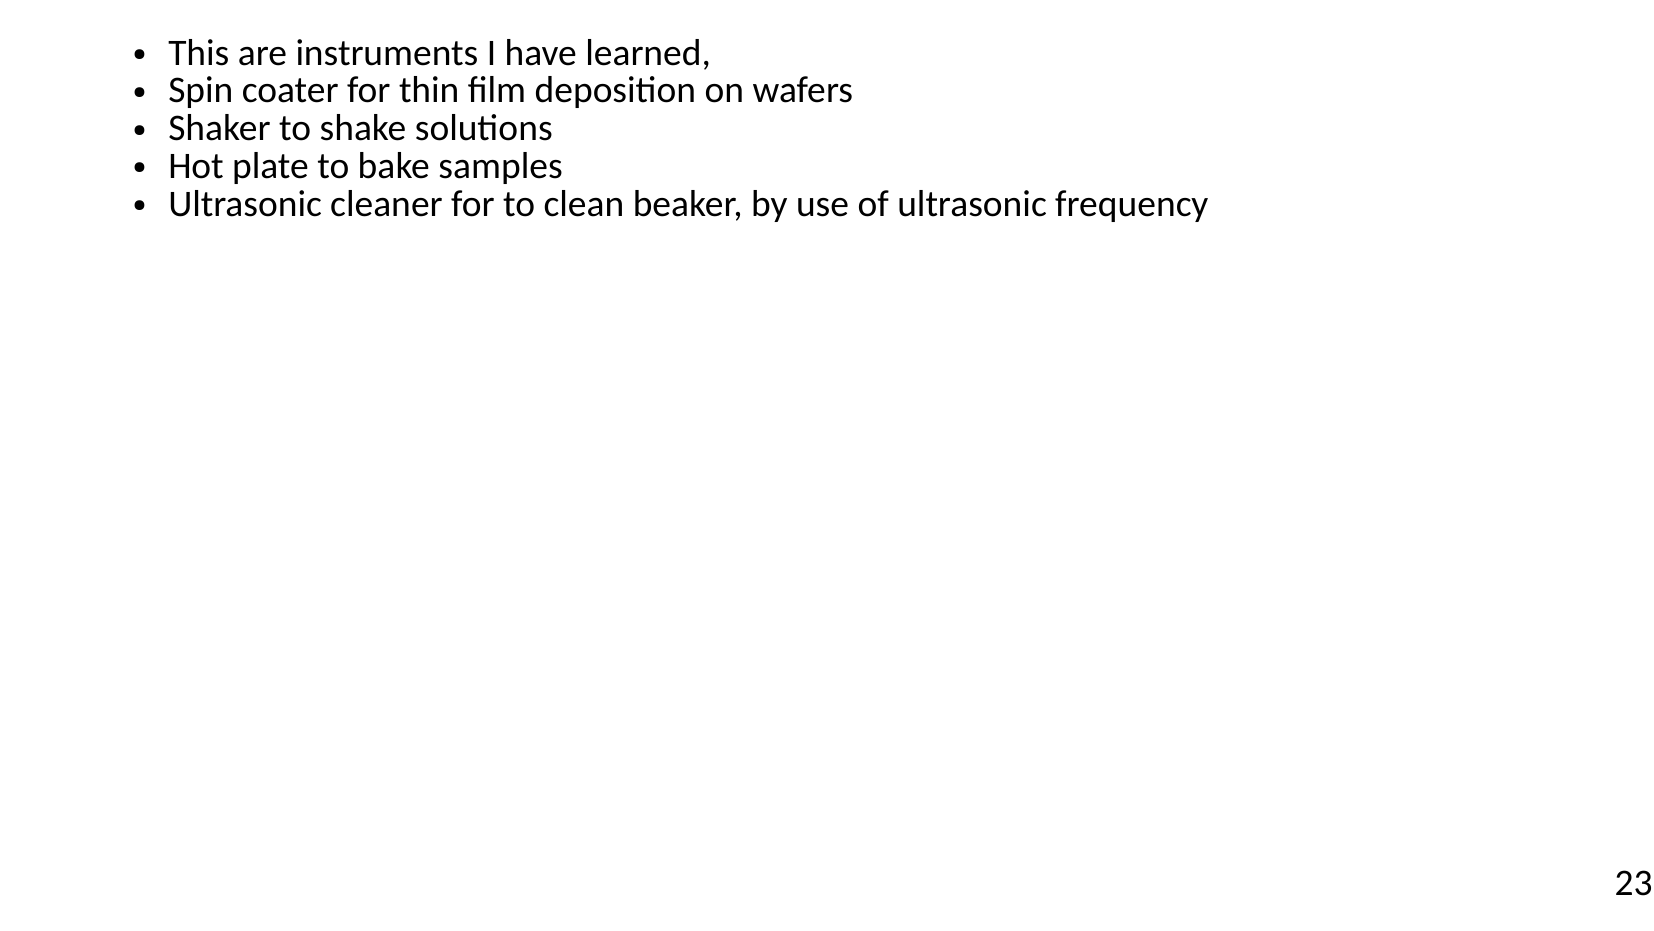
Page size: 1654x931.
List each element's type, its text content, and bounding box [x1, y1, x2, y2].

text_box <number> [1479, 860, 1654, 931]
text_box This are instruments I have learned, Spin coater for thin film deposition on wafers Shaker to shake solutions Hot plate to bake samples Ultrasonic cleaner for to clean beaker, by use of ultrasonic frequency [118, 29, 1447, 234]
